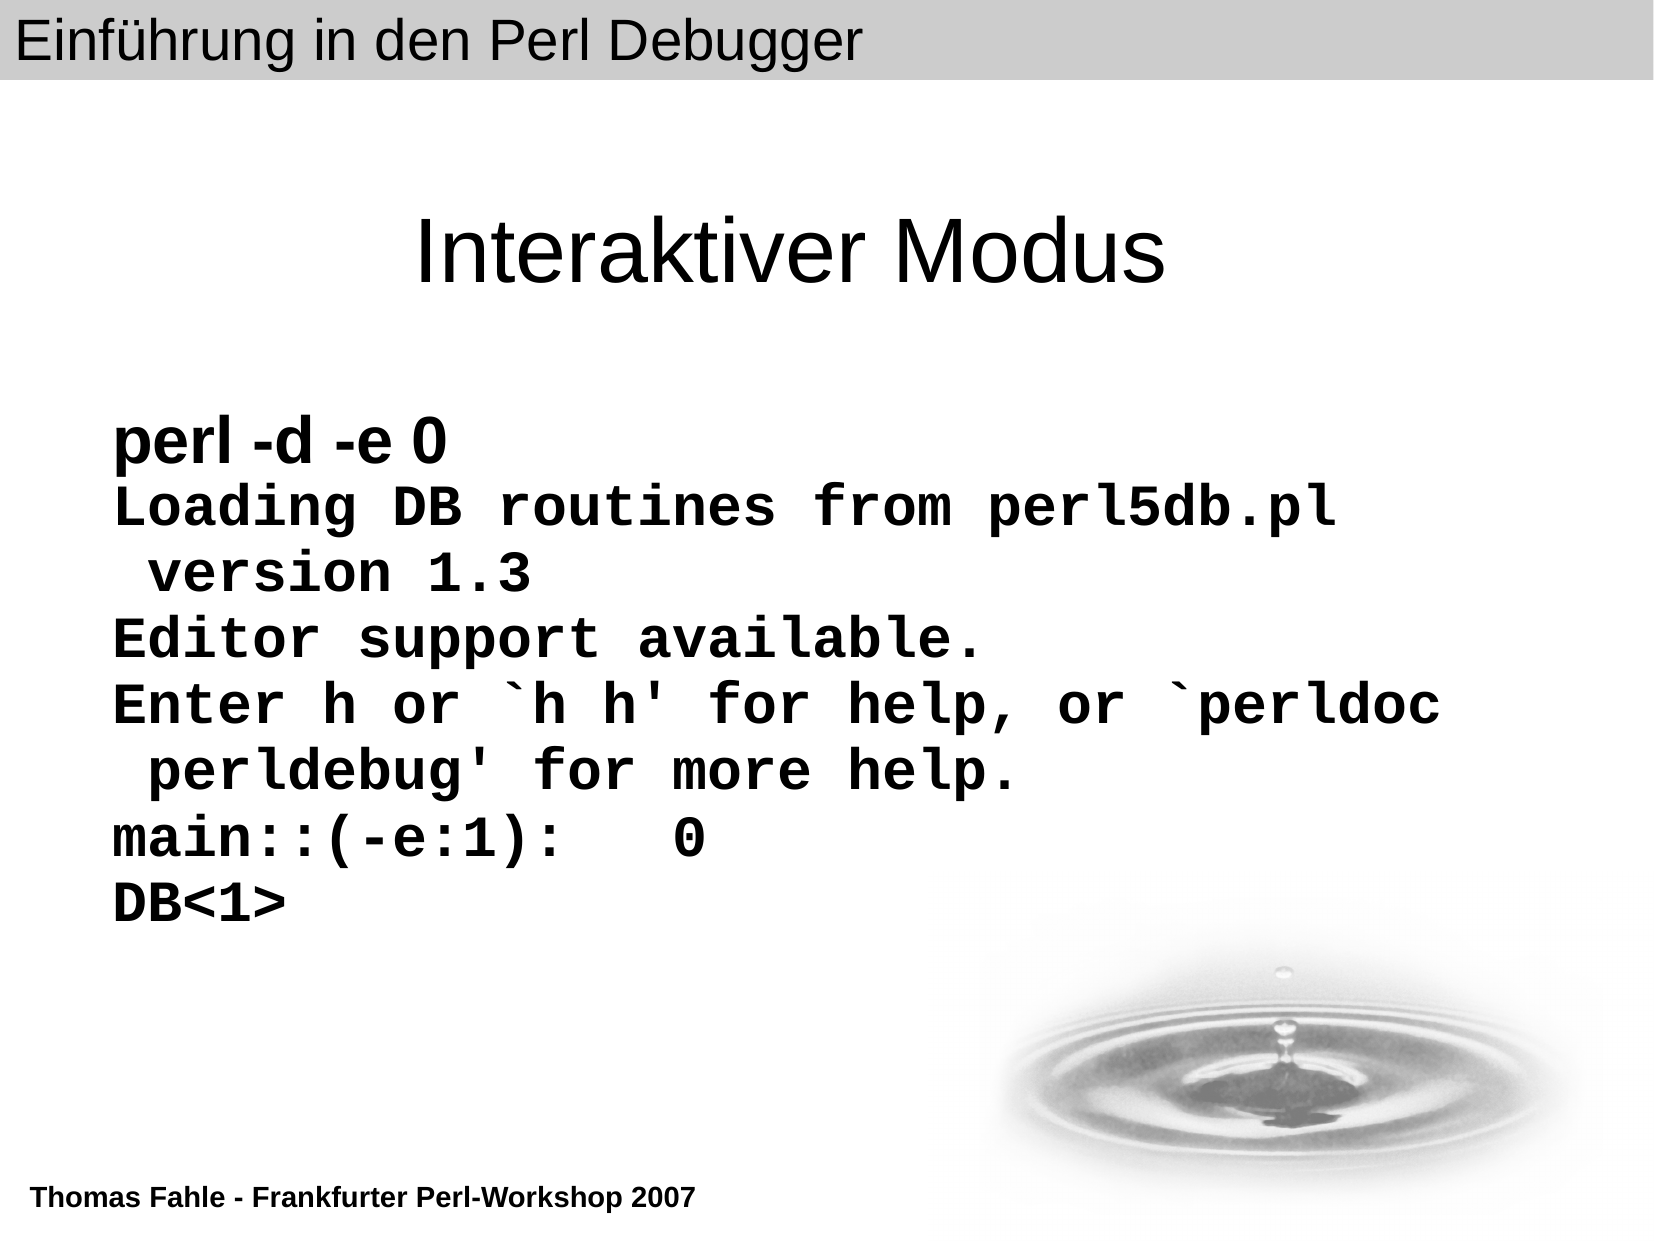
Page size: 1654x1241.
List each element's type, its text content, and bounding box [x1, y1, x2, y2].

picture [0, 80, 1654, 1241]
title Interaktiver Modus [47, 147, 1536, 355]
subtitle perl -d -e 0 Loading DB routines from perl5db.pl version 1.3 Editor support available. Enter h or `h h' for help, or `perldoc perldebug' for more help. main::(-e:1): 0 DB<1> [76, 367, 1565, 975]
